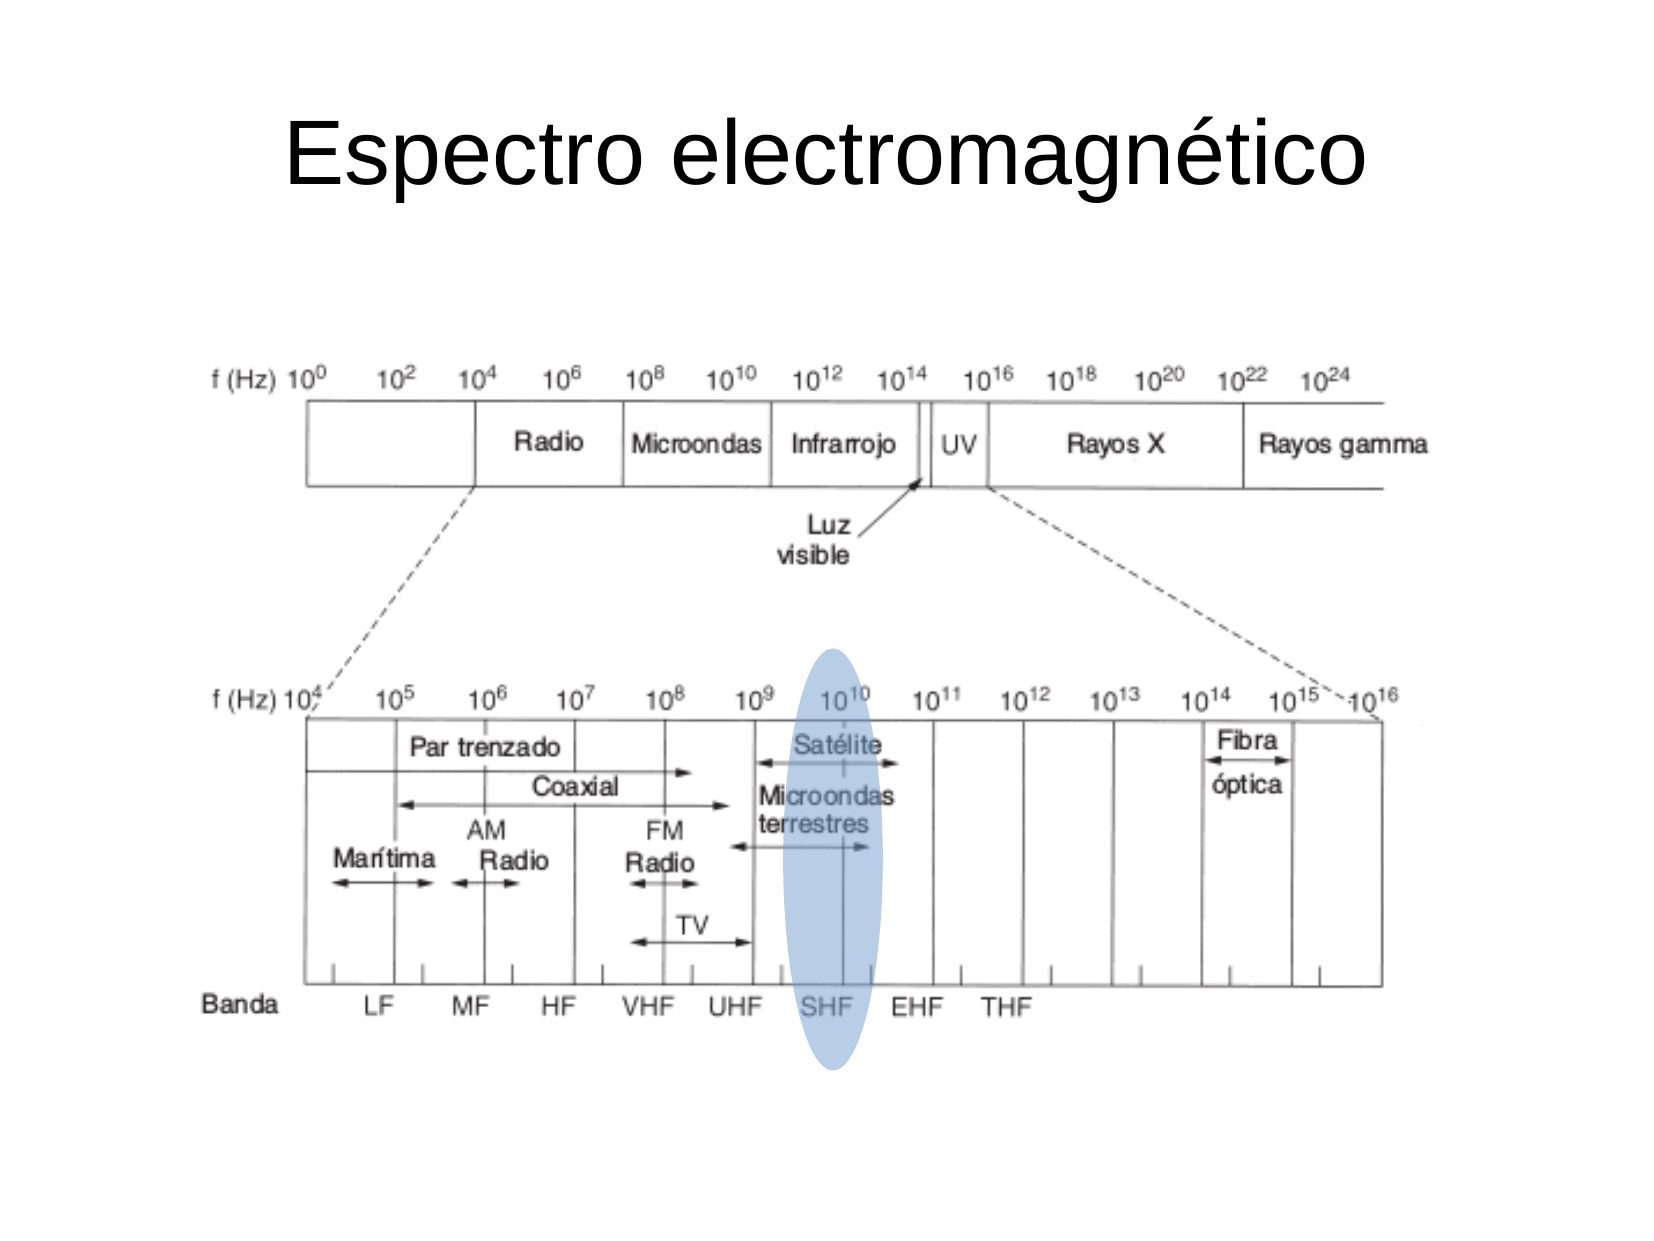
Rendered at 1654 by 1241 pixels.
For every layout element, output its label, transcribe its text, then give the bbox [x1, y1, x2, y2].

title Espectro electromagnético [82, 49, 1571, 257]
text_box [783, 648, 883, 1071]
picture [107, 331, 1546, 1051]
